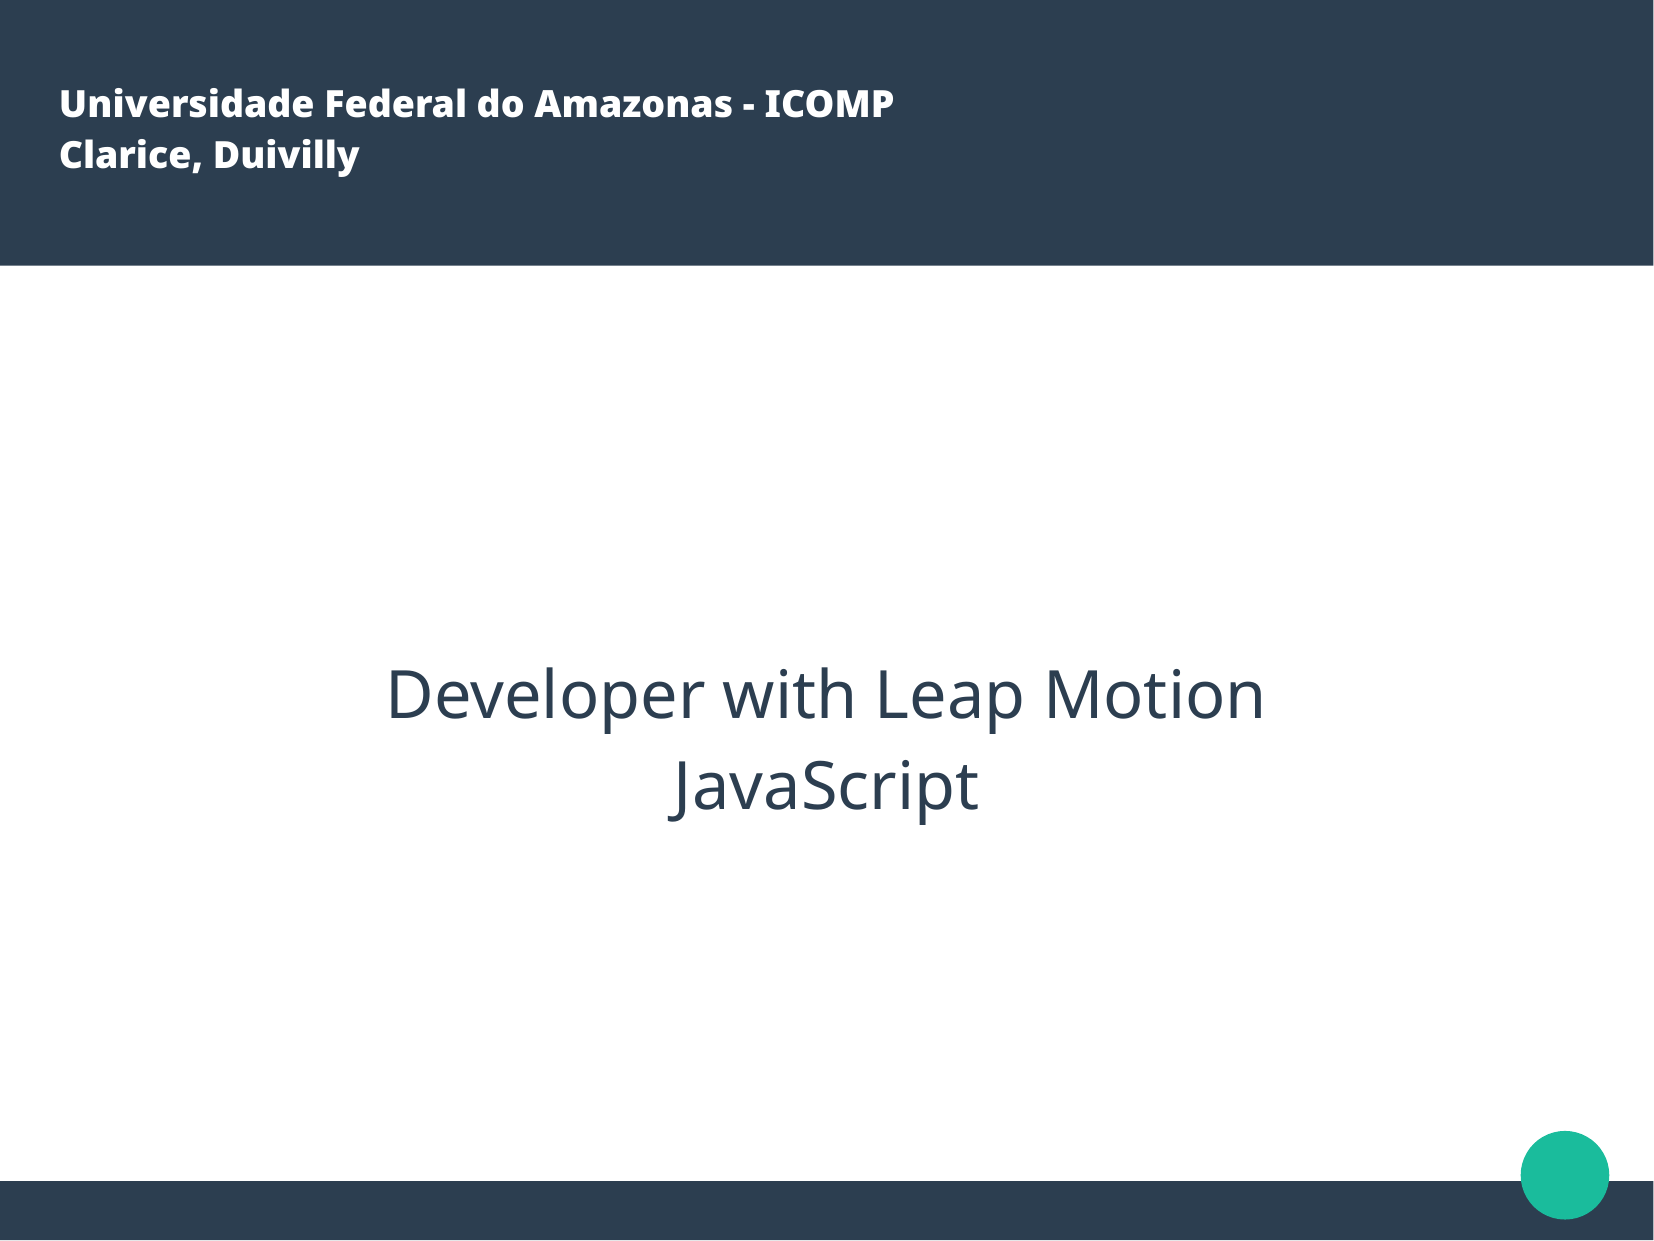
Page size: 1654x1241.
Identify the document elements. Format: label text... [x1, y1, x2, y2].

title Universidade Federal do Amazonas - ICOMP Clarice, Duivilly [59, 49, 1595, 207]
subtitle Developer with Leap Motion JavaScript [59, 324, 1595, 1152]
